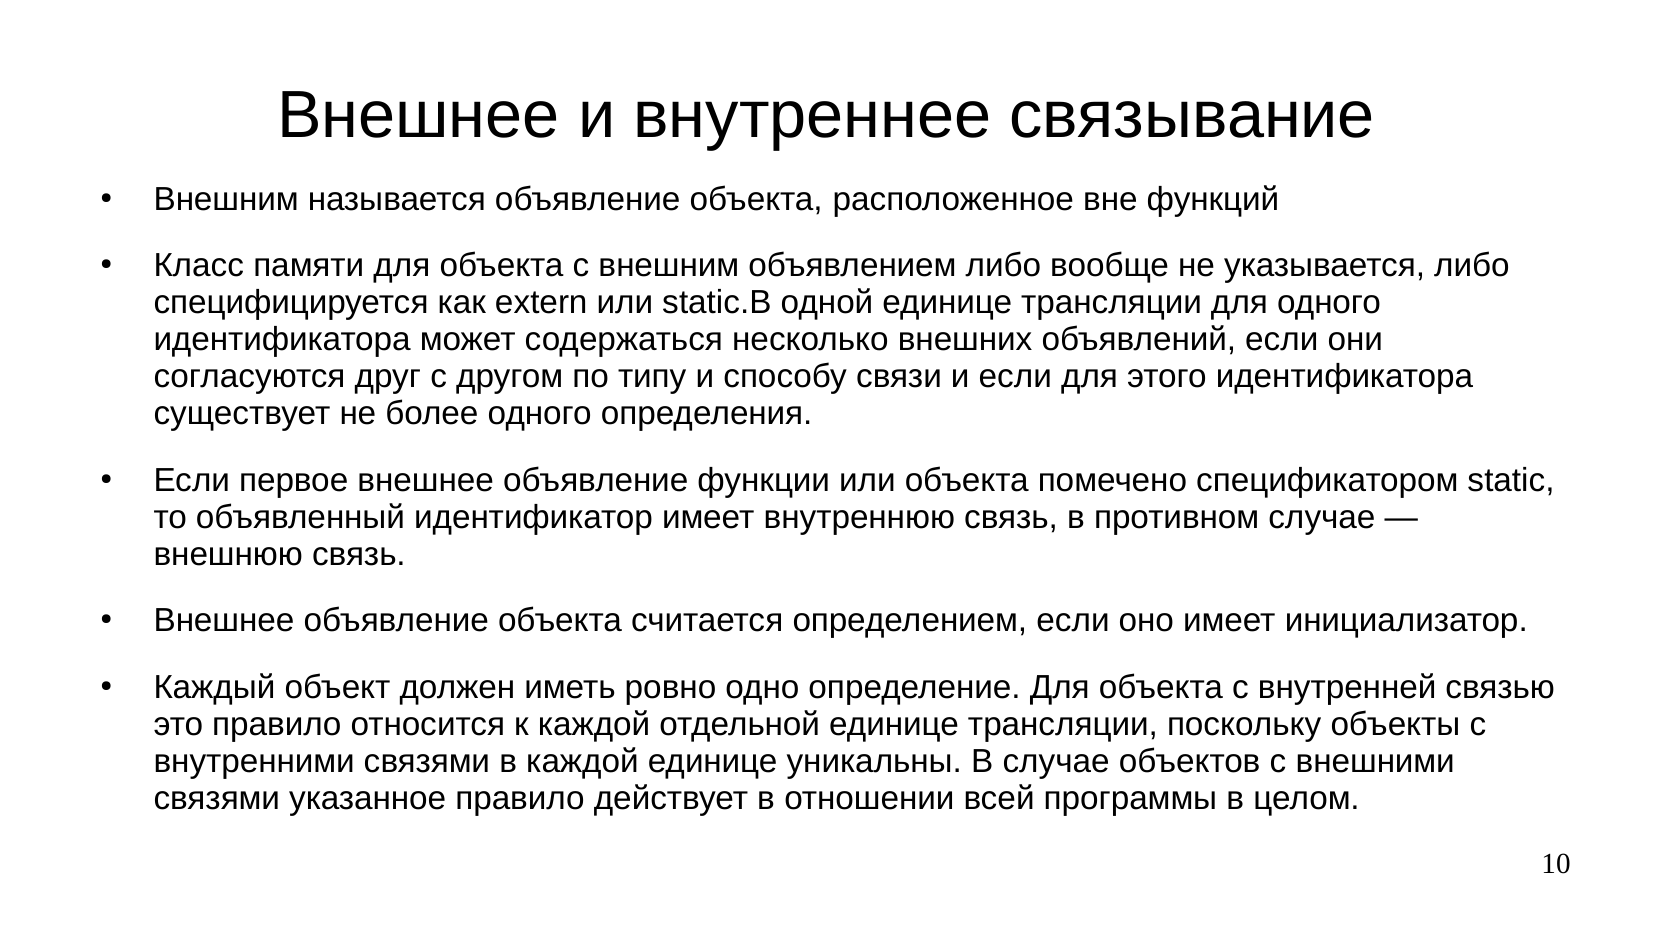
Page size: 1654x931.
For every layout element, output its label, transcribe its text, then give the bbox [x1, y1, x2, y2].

list Внешним называется объявление объекта, расположенное вне функций Класс памяти для объекта с внешним объявлением либо вообще не указывается, либо специфицируется как extern или static.В одной единице трансляции для одного идентификатора может содержаться несколько внешних объявлений, если они согласуются друг с другом по типу и способу связи и если для этого идентификатора существует не более одного определения. Если первое внешнее объявление функции или объекта помечено спецификатором static, то объявленный идентификатор имеет внутреннюю связь, в противном случае — внешнюю связь. Внешнее объявление объекта считается определением, если оно имеет инициализатор. Каждый объект должен иметь ровно одно определение. Для объекта с внутренней связью это правило относится к каждой отдельной единице трансляции, поскольку объекты с внутренними связями в каждой единице уникальны. В случае объектов с внешними связями указанное правило действует в отношении всей программы в целом. [82, 180, 1571, 901]
title Внешнее и внутреннее связывание [82, 37, 1571, 180]
